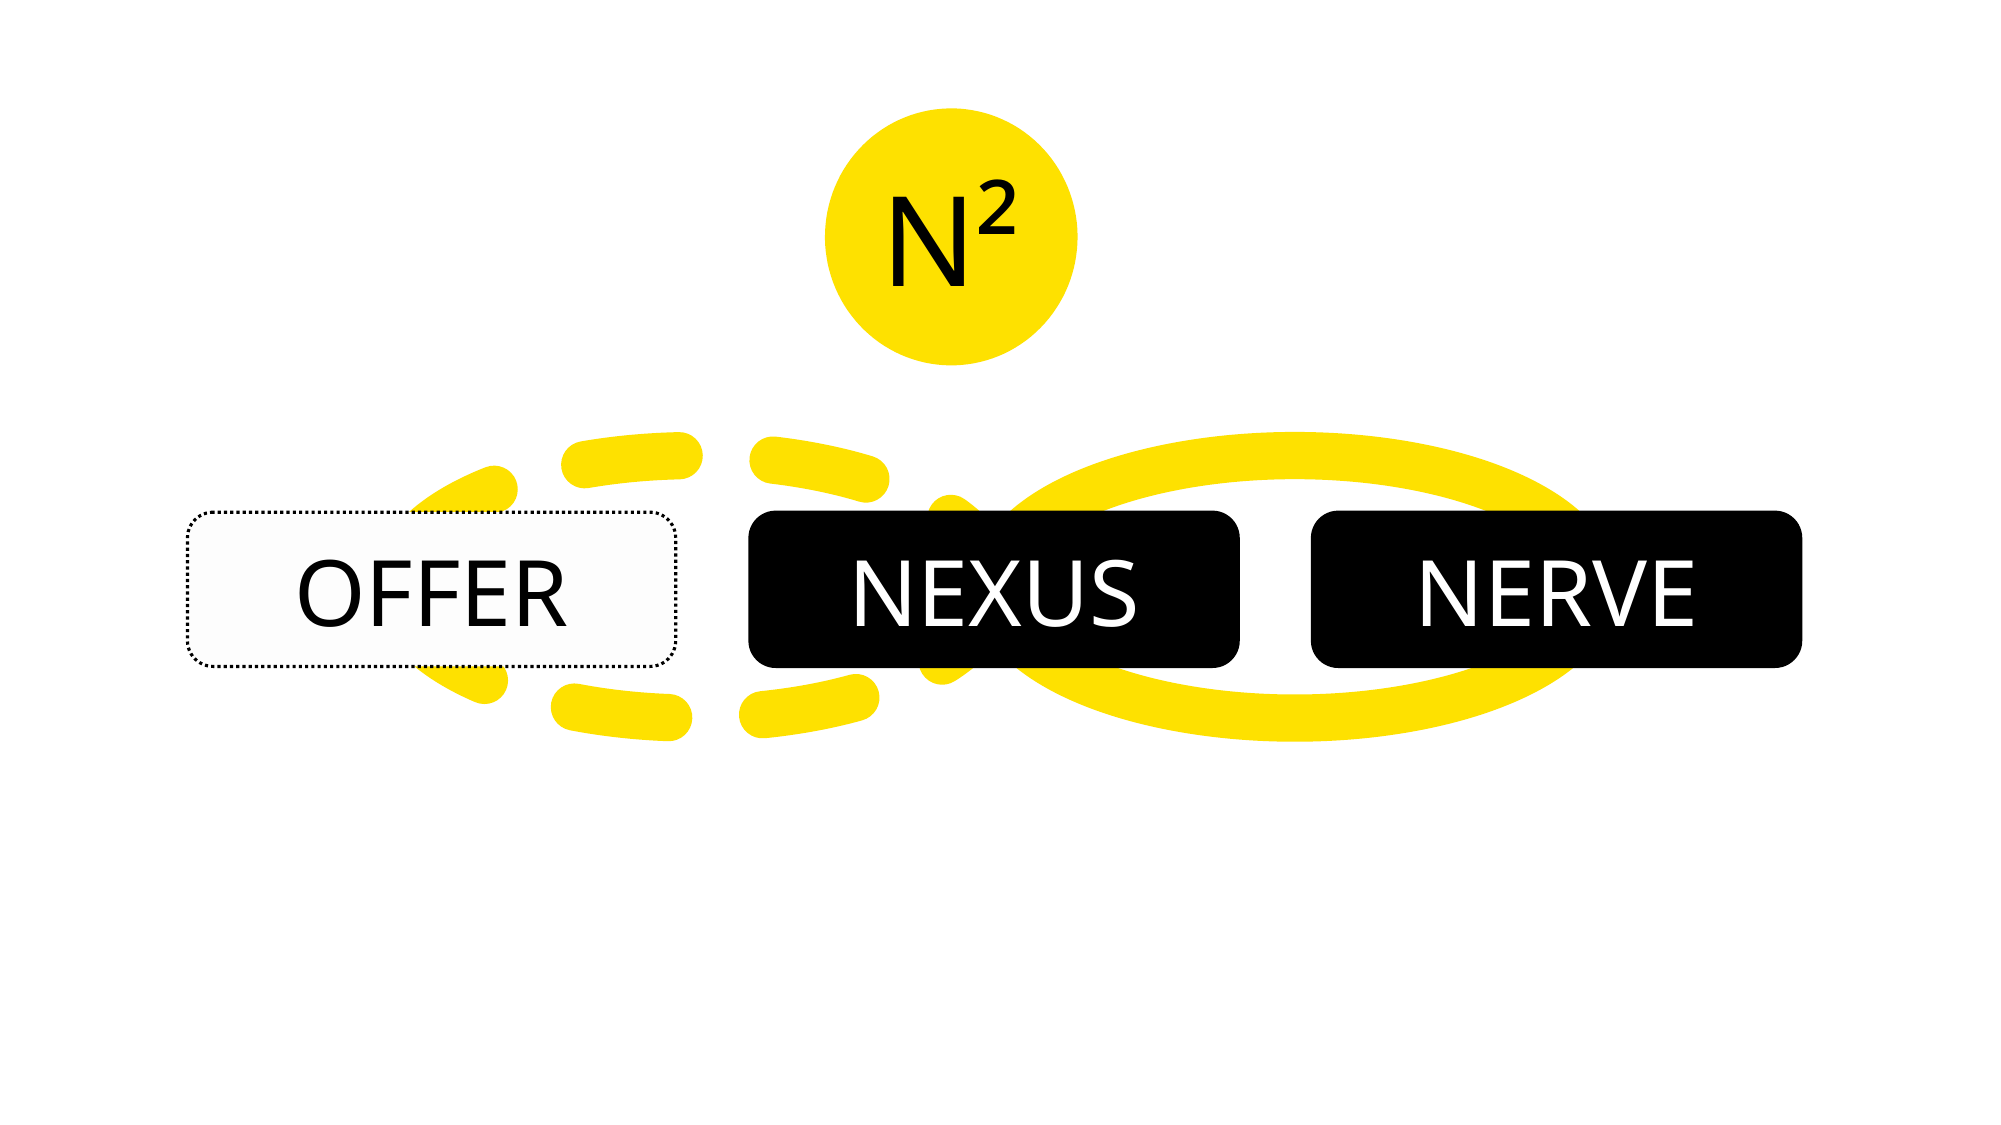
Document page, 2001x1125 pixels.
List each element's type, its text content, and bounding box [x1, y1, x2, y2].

text_box NERVE [1312, 512, 1801, 667]
text_box NEXUS [749, 512, 1239, 667]
text_box OFFER [187, 512, 676, 667]
text_box N² [824, 108, 1078, 366]
